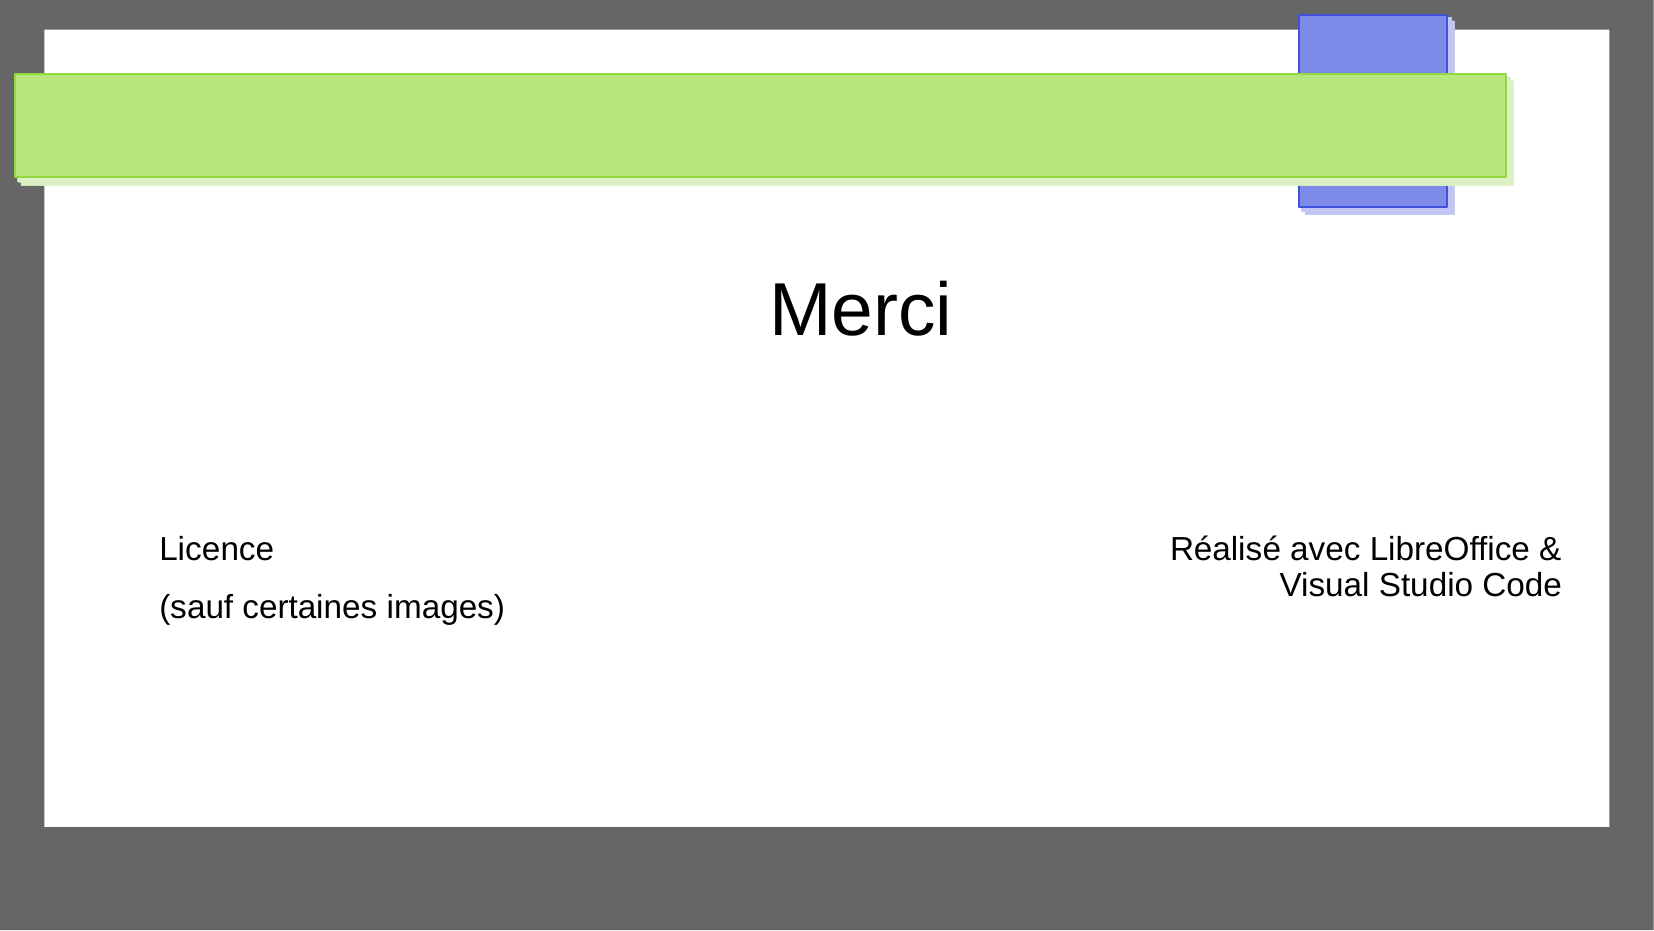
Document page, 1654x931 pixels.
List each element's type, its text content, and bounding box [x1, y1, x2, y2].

list Réalisé avec LibreOffice & Visual Studio Code [1086, 529, 1563, 812]
list Licence (sauf certaines images) [88, 529, 564, 812]
list Merci [587, 221, 1064, 504]
